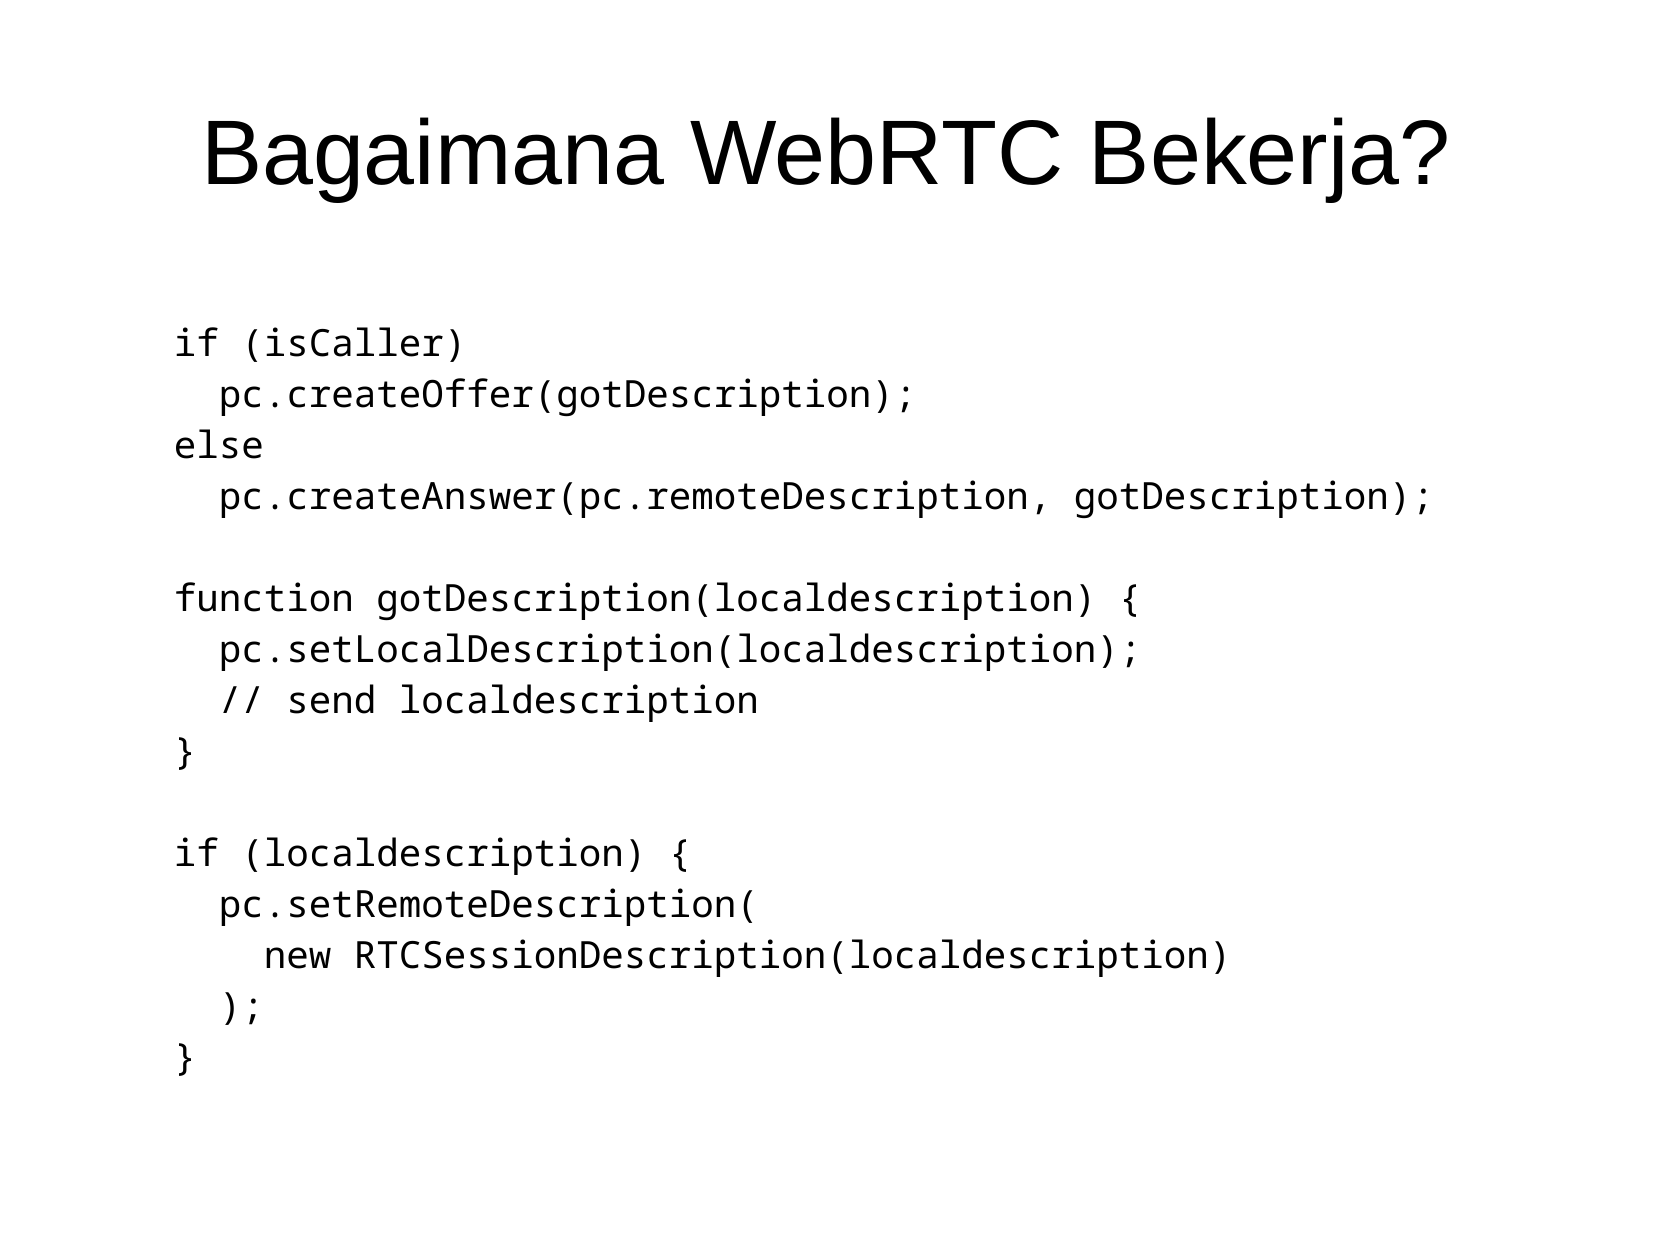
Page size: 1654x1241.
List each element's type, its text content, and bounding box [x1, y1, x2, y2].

title Bagaimana WebRTC Bekerja? [82, 49, 1571, 257]
text_box if (isCaller) pc.createOffer(gotDescription); else pc.createAnswer(pc.remoteDescription, gotDescription); function gotDescription(localdescription) { pc.setLocalDescription(localdescription); // send localdescription } if (localdescription) { pc.setRemoteDescription( new RTCSessionDescription(localdescription) ); } [159, 309, 1449, 977]
